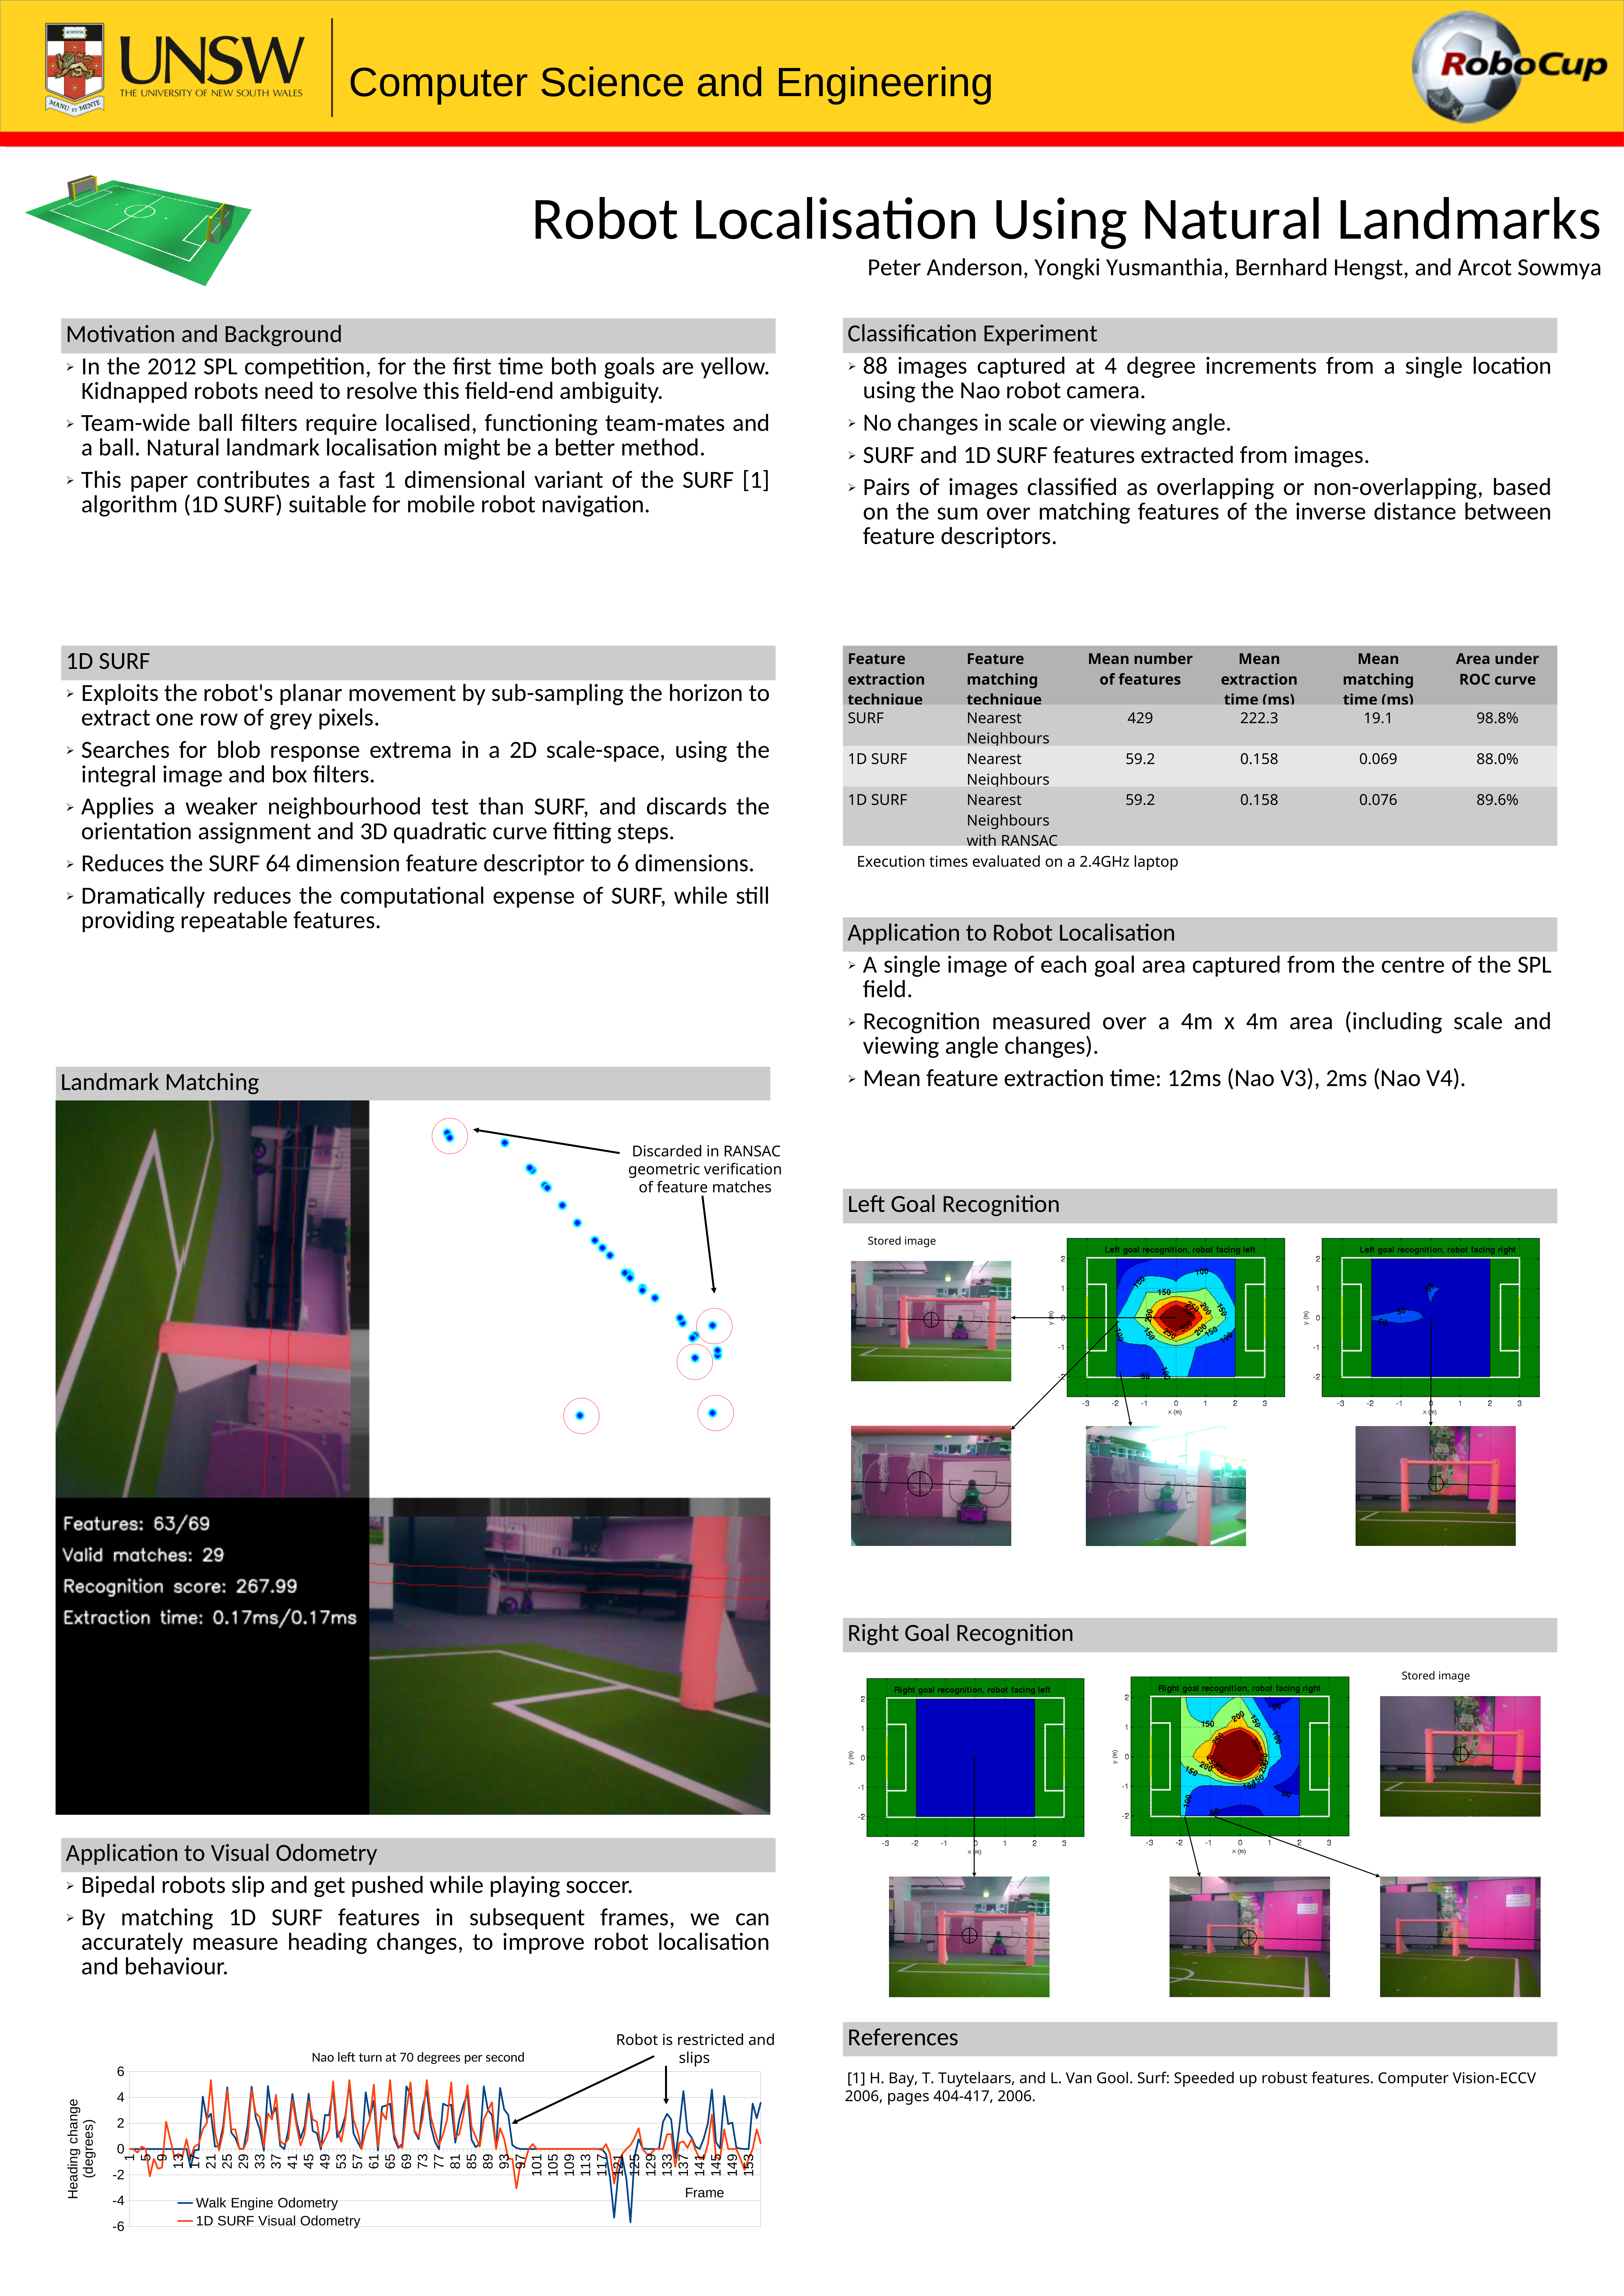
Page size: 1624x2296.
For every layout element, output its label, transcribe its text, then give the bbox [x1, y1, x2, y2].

table_header Right Goal Recognition [843, 1618, 1557, 1652]
table_cell 429 [1081, 705, 1200, 746]
table_cell 0.069 [1319, 746, 1438, 787]
table_header Classification Experiment [843, 318, 1557, 353]
text_box Discarded in RANSAC geometric verification of feature matches [617, 1139, 793, 1255]
text_box Robot is restricted and slips [607, 2028, 782, 2143]
table_cell [843, 1223, 1557, 1414]
table_header Area under ROC curve [1438, 646, 1557, 705]
chart [61, 2041, 776, 2240]
table_cell 0.158 [1200, 746, 1319, 787]
table_header Left Goal Recognition [843, 1189, 1557, 1223]
table_cell 1D SURF [843, 787, 962, 846]
table_cell Bipedal robots slip and get pushed while playing soccer. By matching 1D SURF features in subsequent frames, we can accurately measure heading changes, to improve robot localisation and behaviour. [61, 1872, 776, 2028]
picture [1410, 9, 1611, 126]
table_cell 0.076 [1319, 787, 1438, 846]
text_box Execution times evaluated on a 2.4GHz laptop [849, 849, 1564, 879]
table_header Motivation and Background [61, 318, 776, 353]
table_cell [843, 1652, 1557, 1805]
table_header Mean matching time (ms) [1319, 646, 1438, 705]
table_header Feature matching technique [962, 646, 1081, 705]
text_box Stored image [1395, 1666, 1546, 1703]
table_cell A single image of each goal area captured from the centre of the SPL field. Recognition measured over a 4m x 4m area (including scale and viewing angle changes). Mean feature extraction time: 12ms (Nao V3), 2ms (Nao V4). [843, 952, 1557, 1149]
table_cell SURF [843, 705, 962, 746]
table_cell 222.3 [1200, 705, 1319, 746]
table_cell [1008, 2094, 1013, 2100]
table_cell [873, 2096, 877, 2100]
table_cell 88.0% [1438, 746, 1557, 787]
table_cell [855, 2094, 860, 2100]
table_header Feature extraction technique [843, 646, 962, 705]
text_box [1] H. Bay, T. Tuytelaars, and L. Van Gool. Surf: Speeded up robust features. Computer Vision-ECCV 2006, pages 404-417, 2006. [840, 2066, 1554, 2094]
table_cell [907, 2094, 911, 2100]
table_cell [966, 2094, 969, 2098]
table_cell 89.6% [1438, 787, 1557, 846]
table_cell Nearest Neighbours [962, 705, 1081, 746]
table_cell In the 2012 SPL competition, for the first time both goals are yellow. Kidnapped robots need to resolve this field-end ambiguity. Team-wide ball filters require localised, functioning team-mates and a ball. Natural landmark localisation might be a better method. This paper contributes a fast 1 dimensional variant of the SURF [1] algorithm (1D SURF) suitable for mobile robot navigation. [61, 353, 776, 639]
table_header Mean number of features [1081, 646, 1200, 705]
table_cell [1017, 2094, 1021, 2100]
table_cell [916, 2094, 920, 2096]
table_header Application to Robot Localisation [843, 917, 1557, 952]
picture [851, 1426, 1011, 1546]
title Robot Localisation Using Natural Landmarks Peter Anderson, Yongki Yusmanthia, Bernhard Hengst, and Arcot Sowmya [48, 176, 1603, 365]
table_header Application to Visual Odometry [61, 1838, 776, 1872]
table_cell 59.2 [1081, 787, 1200, 846]
table_cell [952, 2094, 956, 2098]
table_cell [843, 2056, 1557, 2209]
text_box Computer Science and Engineering [344, 4, 1271, 107]
table_header References [843, 2022, 1557, 2056]
picture [1380, 1696, 1541, 1817]
table_header Mean extraction time (ms) [1200, 646, 1319, 705]
picture [19, 174, 258, 290]
picture [56, 1100, 770, 1815]
table_cell Exploits the robot's planar movement by sub-sampling the horizon to extract one row of grey pixels. Searches for blob response extrema in a 2D scale-space, using the integral image and box filters. Applies a weaker neighbourhood test than SURF, and discards the orientation assignment and 3D quadratic curve fitting steps. Reduces the SURF 64 dimension feature descriptor to 6 dimensions. Dramatically reduces the computational expense of SURF, while still providing repeatable features. [61, 680, 776, 1040]
table_header 1D SURF [61, 646, 776, 680]
table_cell 0.158 [1200, 787, 1319, 846]
picture [831, 1655, 1376, 1867]
table_cell [944, 2094, 948, 2100]
table_cell [889, 2094, 894, 2100]
picture [16, 0, 619, 132]
picture [1031, 1216, 1566, 1546]
table_header Landmark Matching [56, 1067, 770, 1100]
picture [1380, 1877, 1541, 1997]
table_cell 59.2 [1081, 746, 1200, 787]
table_cell [864, 2094, 868, 2100]
picture [889, 1877, 1050, 1997]
table_cell 19.1 [1319, 705, 1438, 746]
table_cell Nearest Neighbours [962, 746, 1081, 787]
table_cell [1025, 2096, 1030, 2100]
picture [1170, 1877, 1330, 1997]
table_cell [935, 2094, 939, 2098]
table_cell [898, 2097, 902, 2100]
table_cell 1D SURF [843, 746, 962, 787]
table_cell 98.8% [1438, 705, 1557, 746]
table_cell 88 images captured at 4 degree increments from a single location using the Nao robot camera. No changes in scale or viewing angle. SURF and 1D SURF features extracted from images. Pairs of images classified as overlapping or non-overlapping, based on the sum over matching features of the inverse distance between feature descriptors. [843, 353, 1557, 646]
table_cell Nearest Neighbours with RANSAC [962, 787, 1081, 846]
